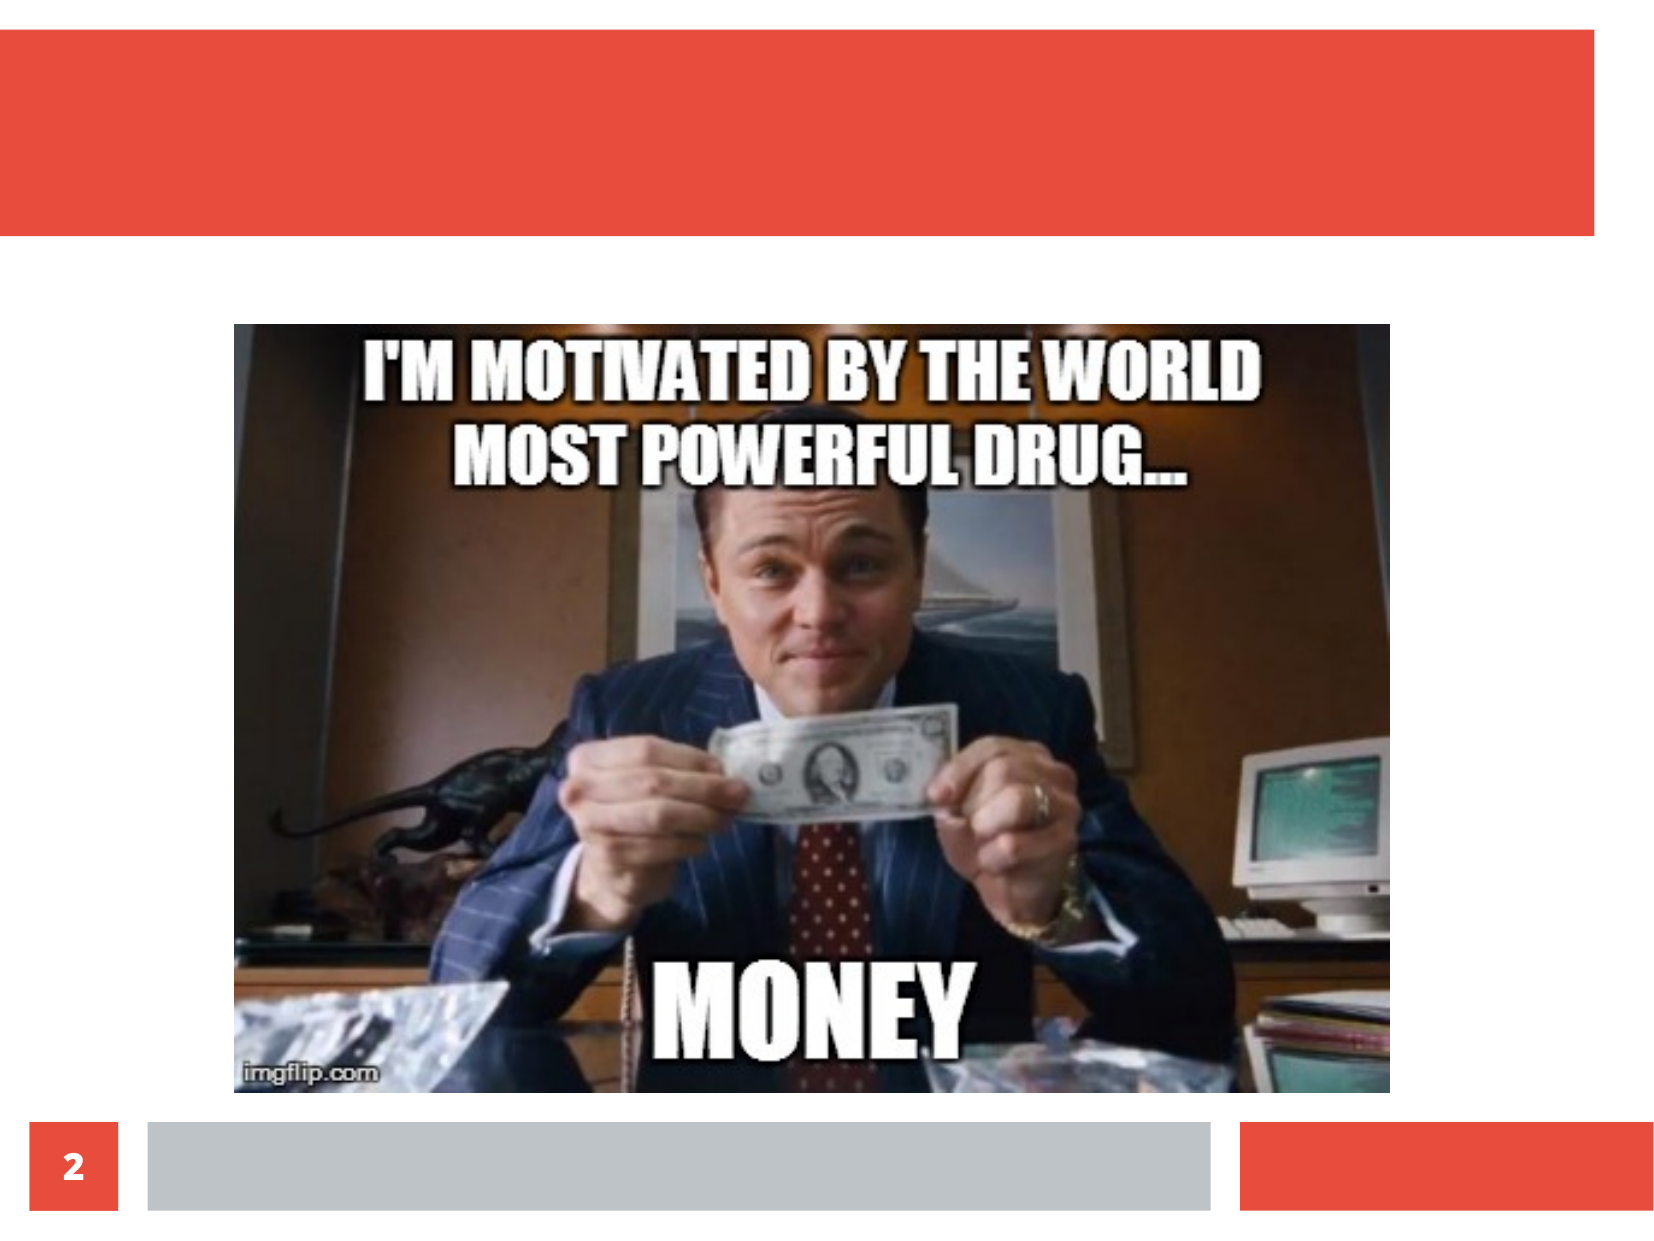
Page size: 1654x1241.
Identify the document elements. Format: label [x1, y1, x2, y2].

picture [234, 324, 1390, 1093]
